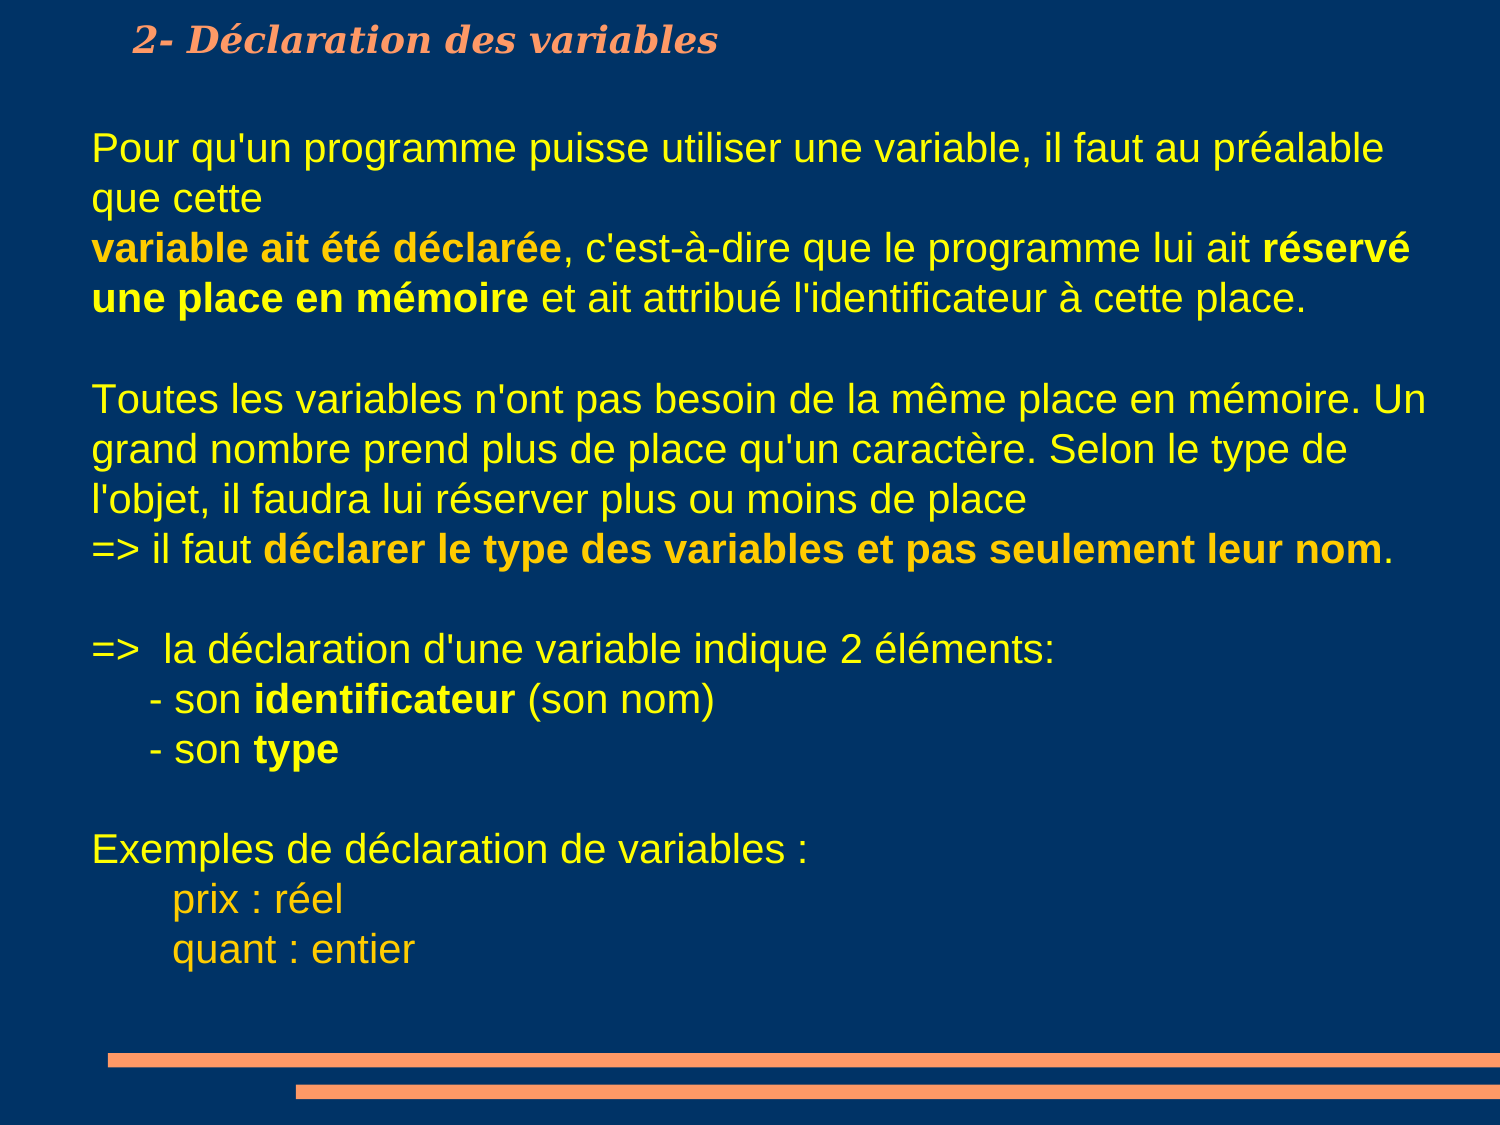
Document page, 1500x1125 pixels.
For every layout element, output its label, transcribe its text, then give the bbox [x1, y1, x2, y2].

title 2- Déclaration des variables [100, 0, 1376, 77]
list [0, 90, 1500, 878]
text_box Pour qu'un programme puisse utiliser une variable, il faut au préalable que cette variable ait été déclarée, c'est-à-dire que le programme lui ait réservé une place en mémoire et ait attribué l'identificateur à cette place. Toutes les variables n'ont pas besoin de la même place en mémoire. Un grand nombre prend plus de place qu'un caractère. Selon le type de l'objet, il faudra lui réserver plus ou moins de place => il faut déclarer le type des variables et pas seulement leur nom. => la déclaration d'une variable indique 2 éléments: - son identificateur (son nom) - son type Exemples de déclaration de variables : prix : réel quant : entier [76, 113, 1447, 980]
